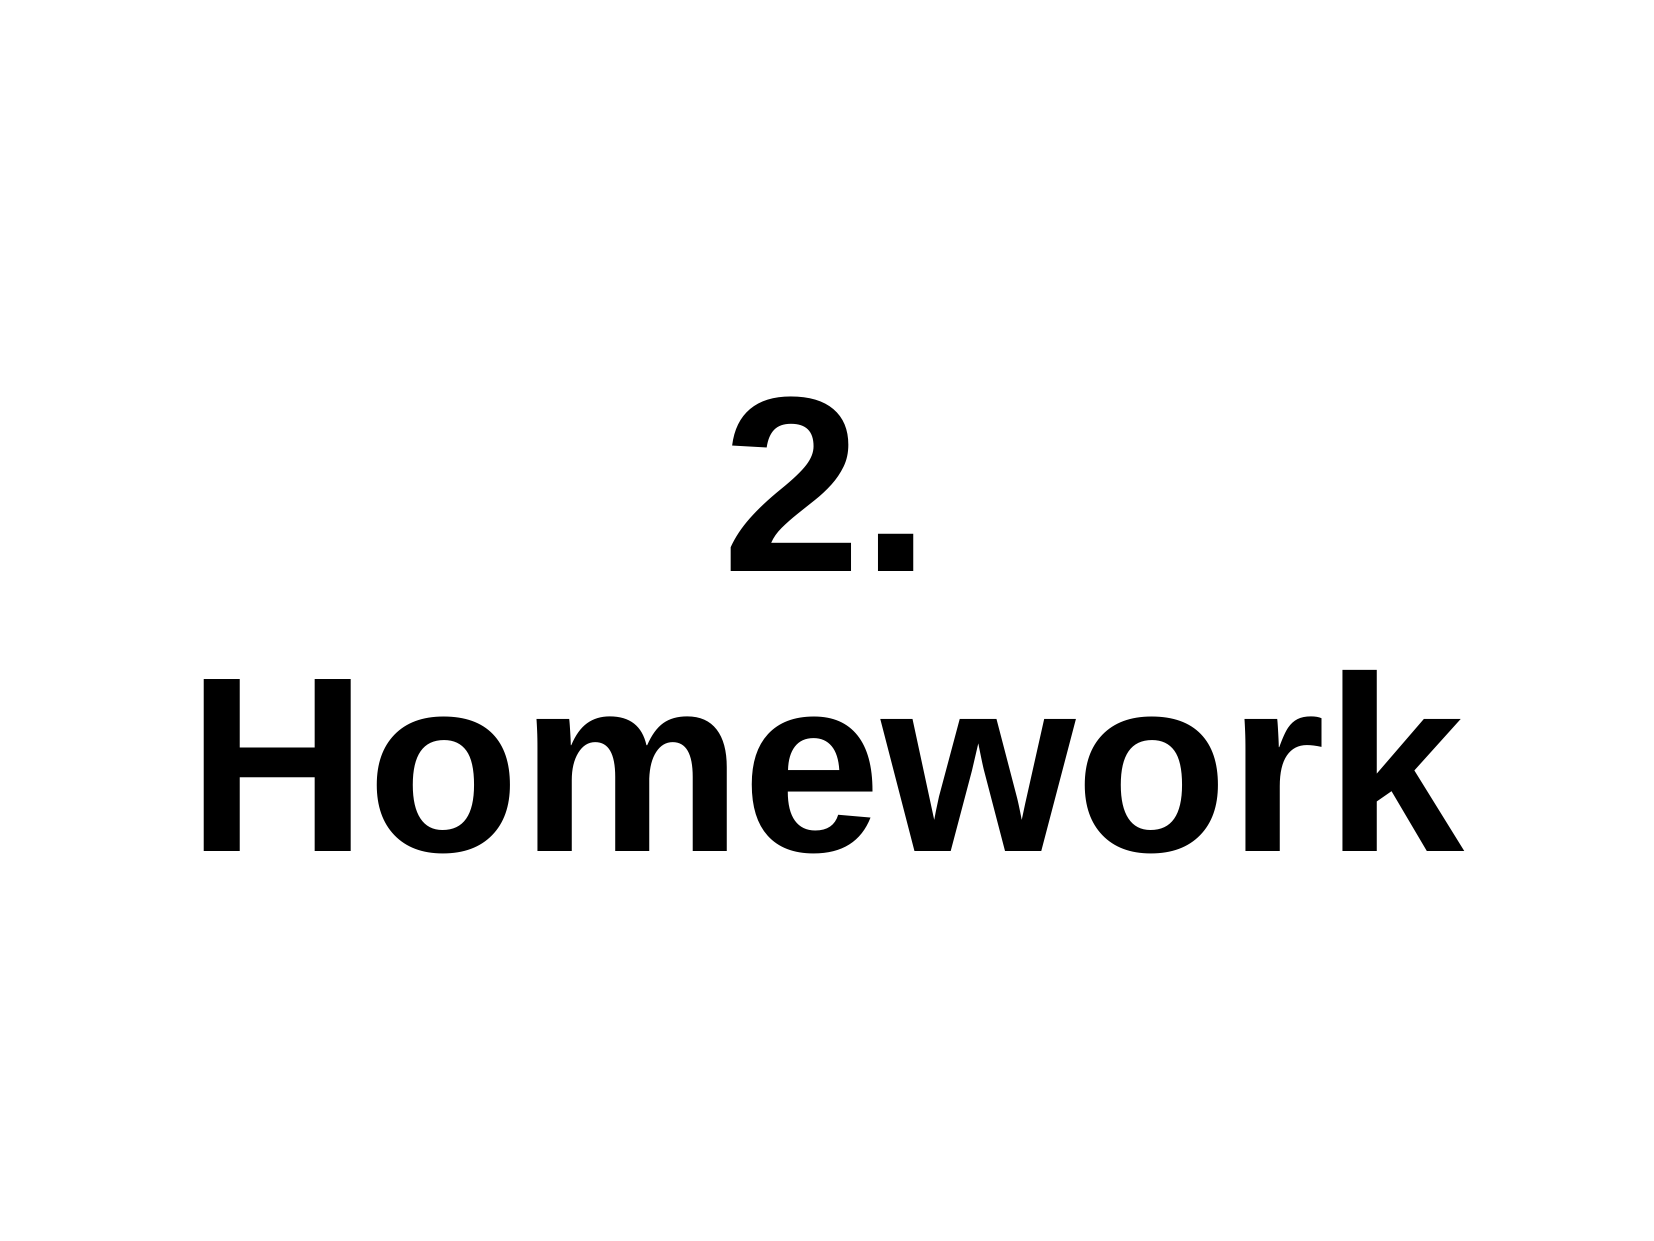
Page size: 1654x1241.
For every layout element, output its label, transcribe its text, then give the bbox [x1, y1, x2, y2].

title 2. Homework [82, 49, 1571, 1201]
